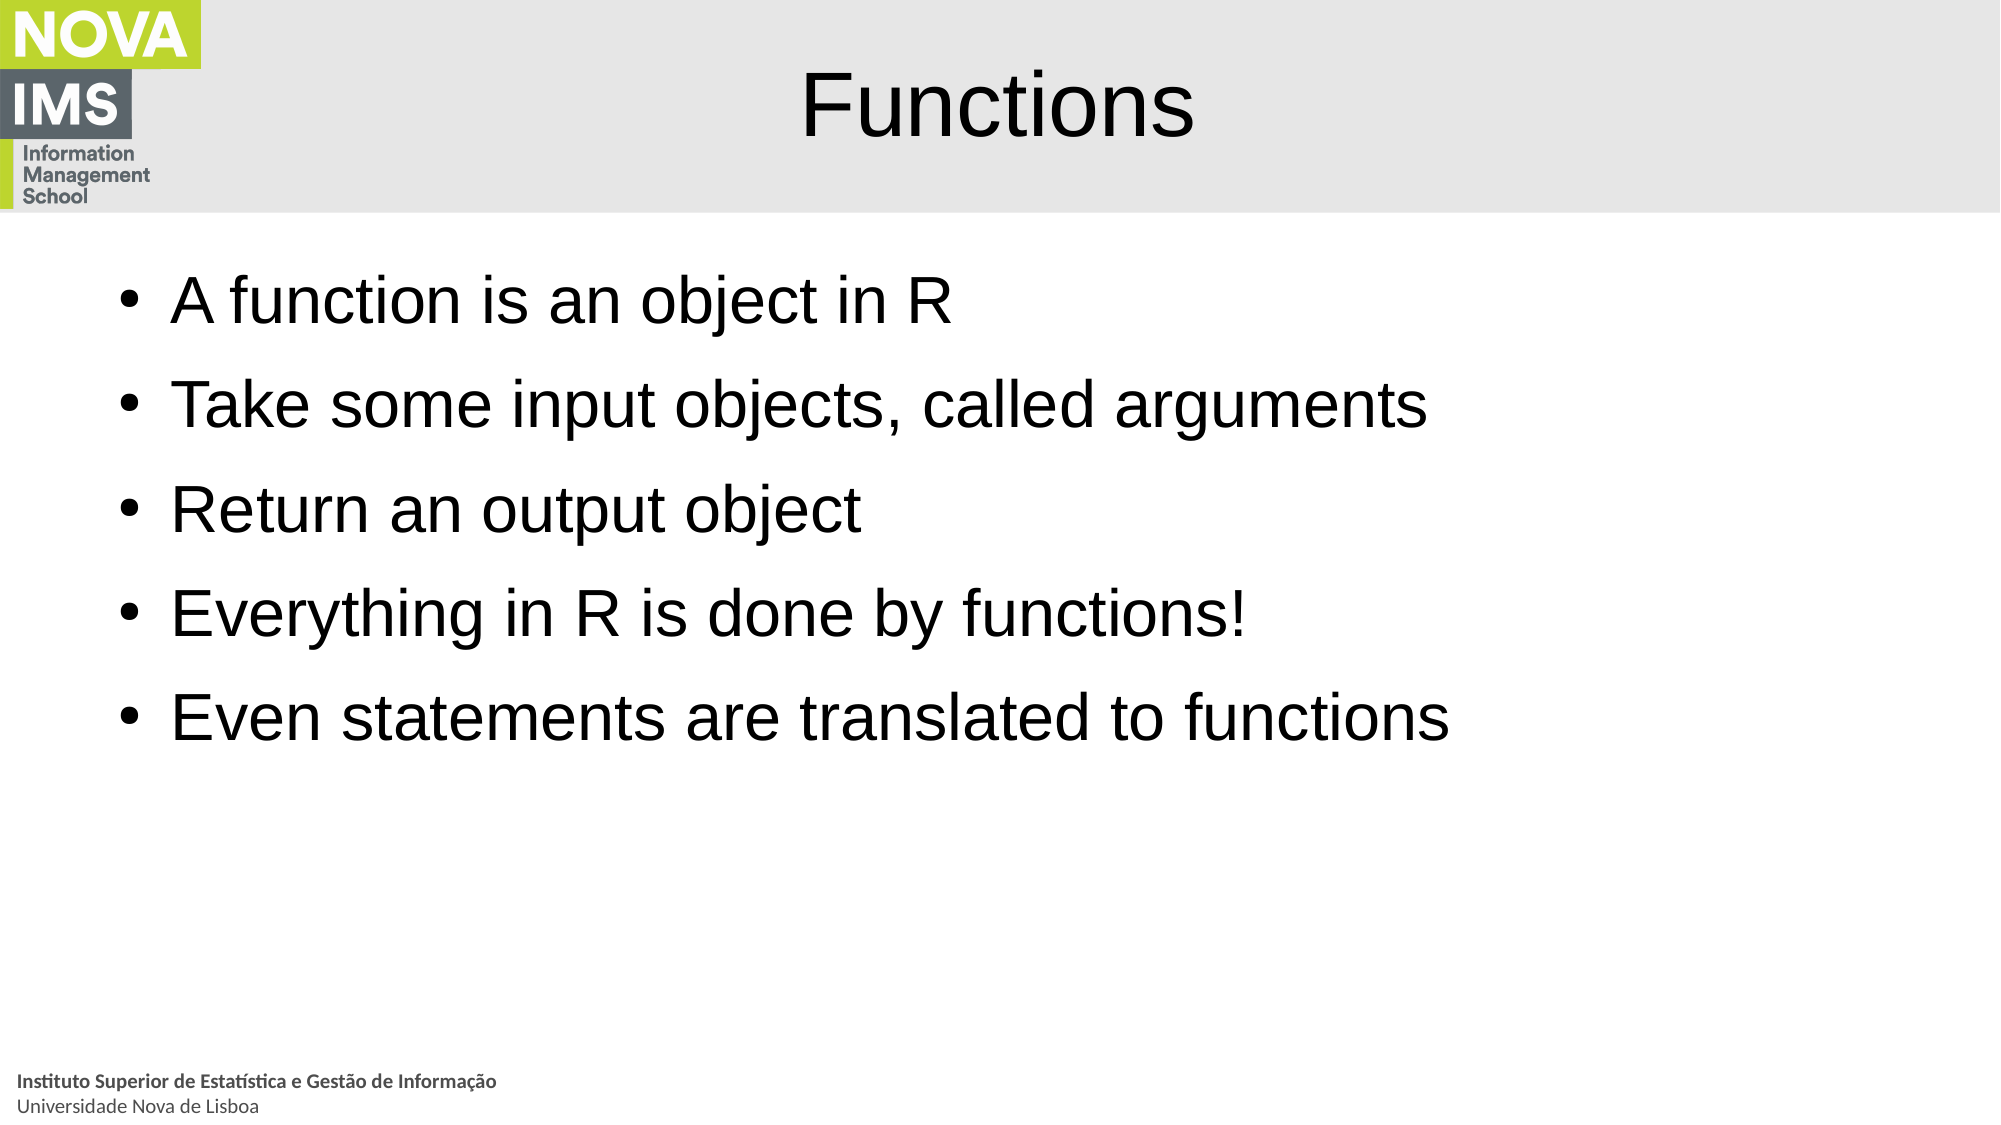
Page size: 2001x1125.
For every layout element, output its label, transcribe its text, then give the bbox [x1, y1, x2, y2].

list A function is an object in R Take some input objects, called arguments Return an output object Everything in R is done by functions! Even statements are translated to functions [99, 263, 1900, 916]
title Functions [94, 19, 1902, 189]
picture [0, 0, 201, 209]
